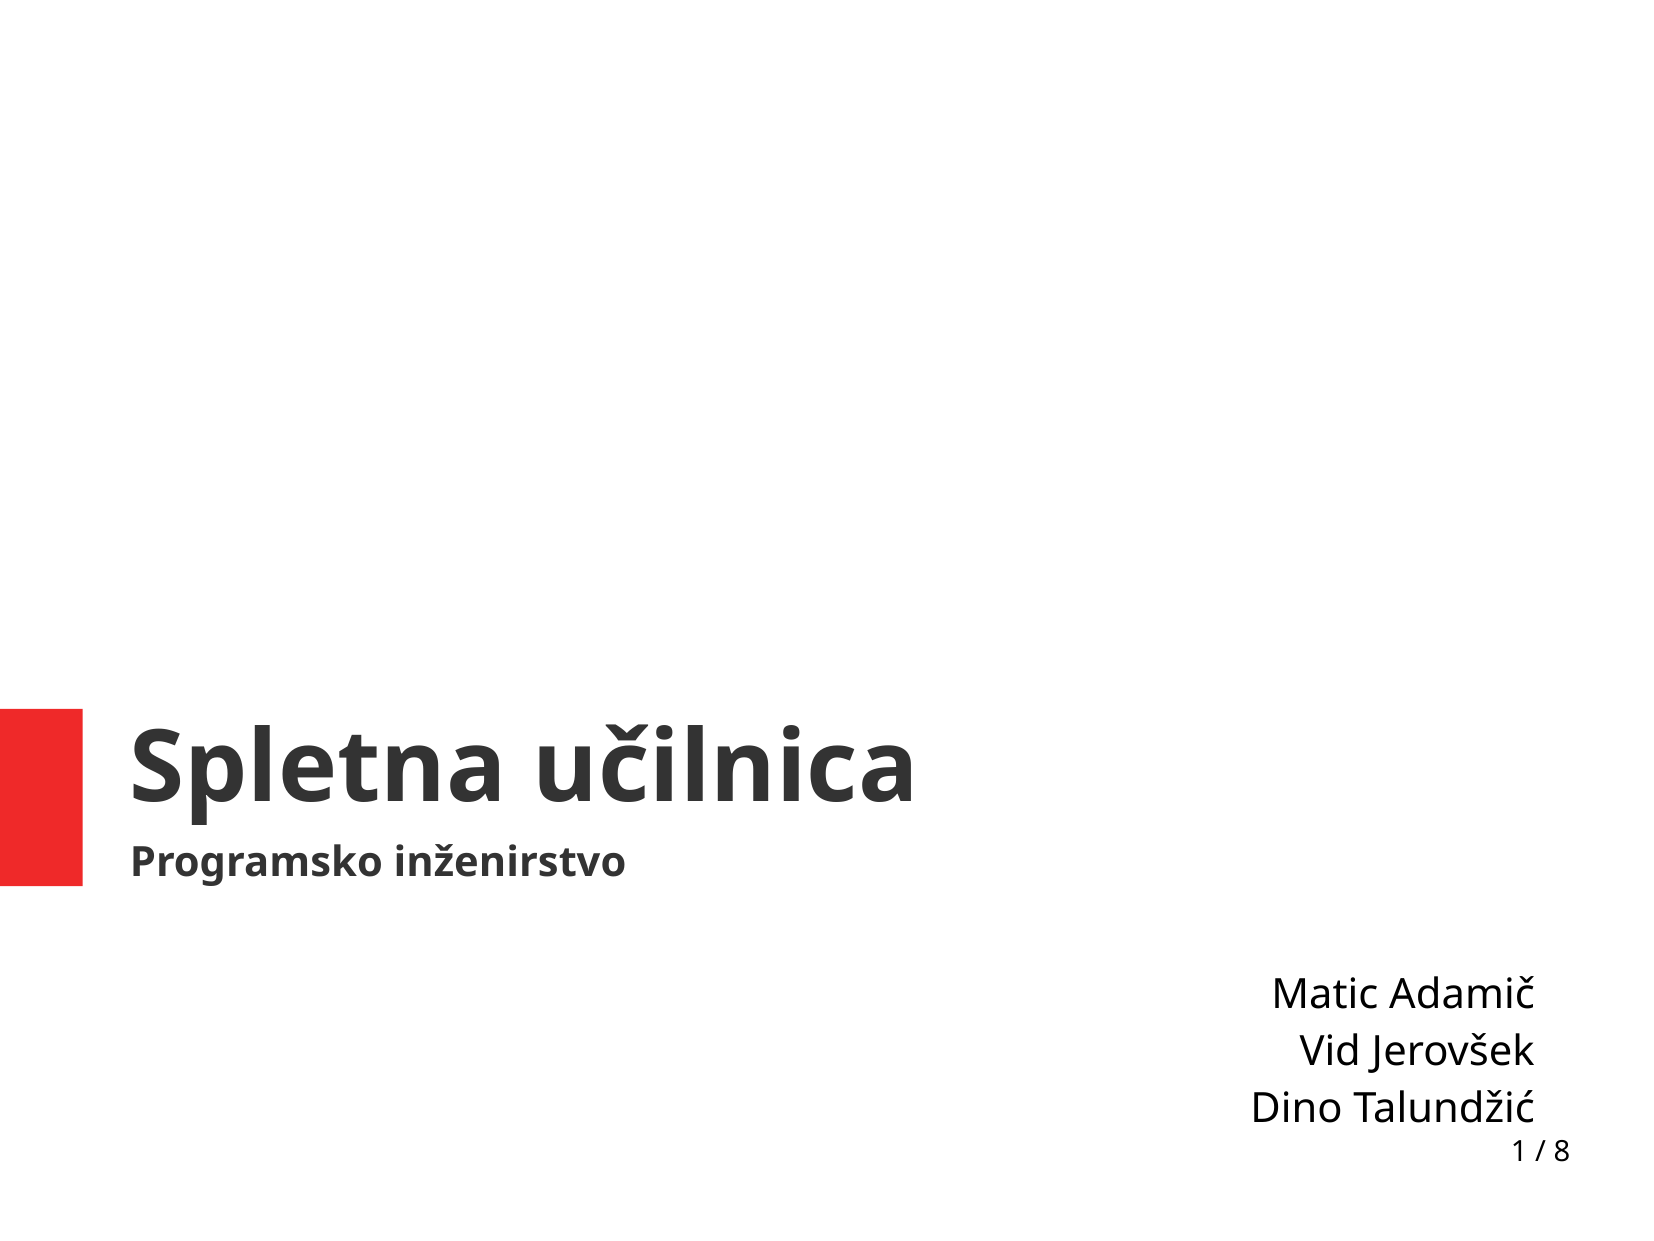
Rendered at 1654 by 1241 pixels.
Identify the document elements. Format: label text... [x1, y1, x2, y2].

title Spletna učilnica Programsko inženirstvo [129, 655, 1535, 928]
subtitle Matic Adamič Vid Jerovšek Dino Talundžić [129, 968, 1535, 1130]
